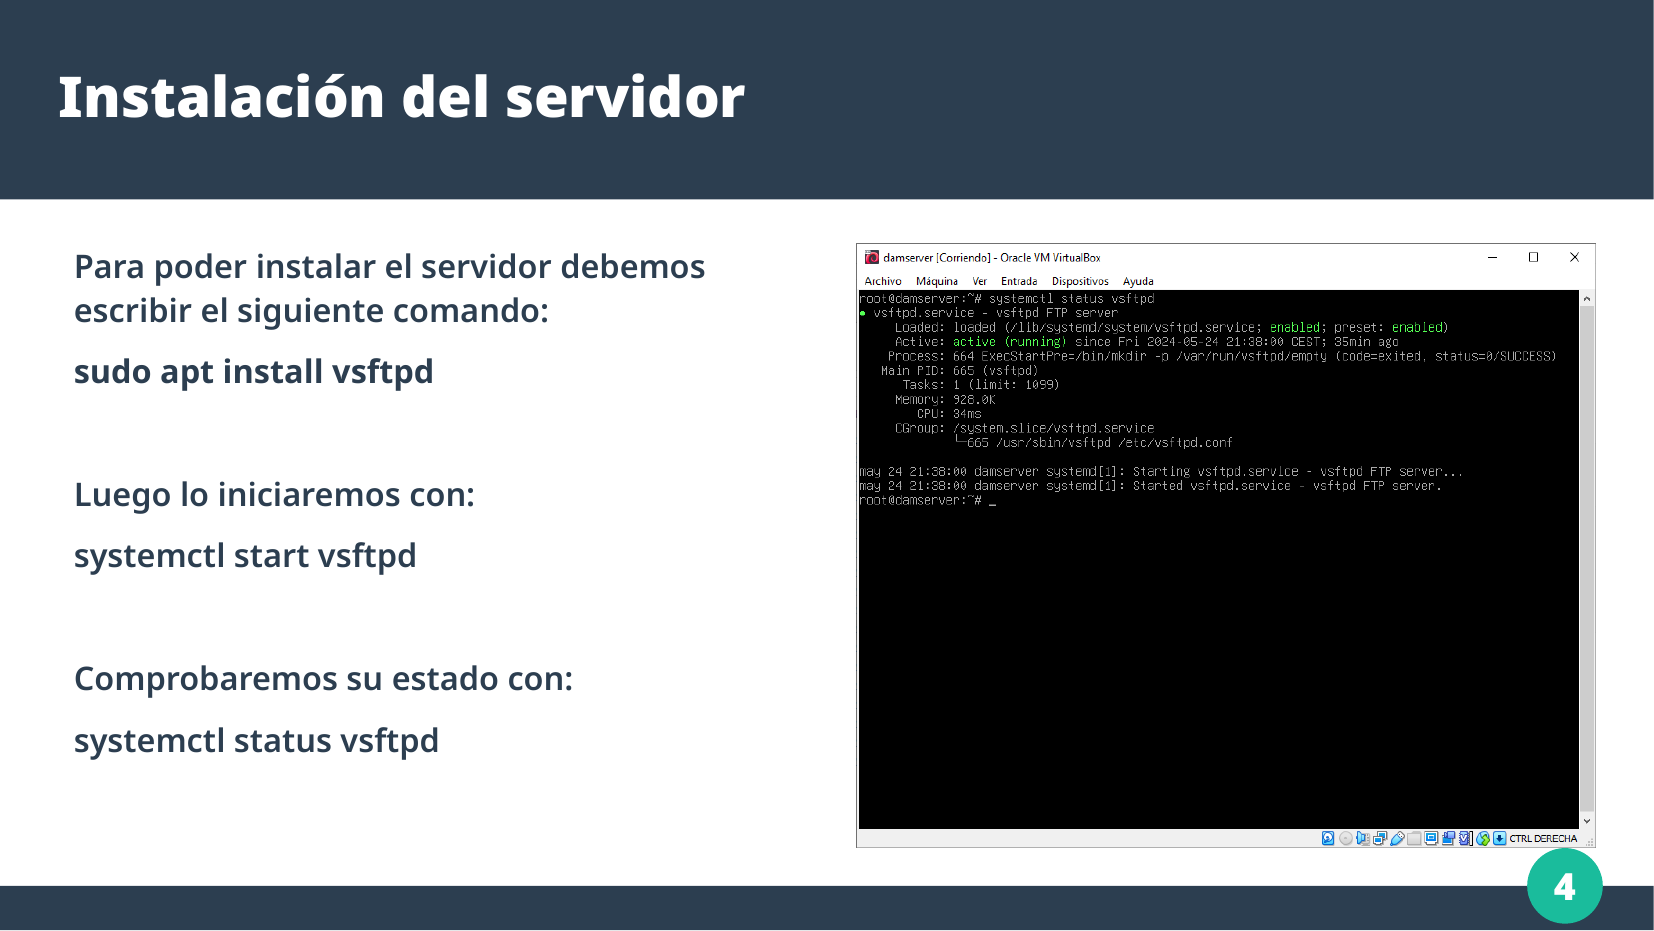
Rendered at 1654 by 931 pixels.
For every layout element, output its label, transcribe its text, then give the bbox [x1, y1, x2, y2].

list Para poder instalar el servidor debemos escribir el siguiente comando: sudo apt install vsftpd Luego lo iniciaremos con: systemctl start vsftpd Comprobaremos su estado con: systemctl status vsftpd [18, 243, 739, 768]
picture [856, 243, 1596, 848]
title Instalación del servidor [59, 37, 1595, 155]
